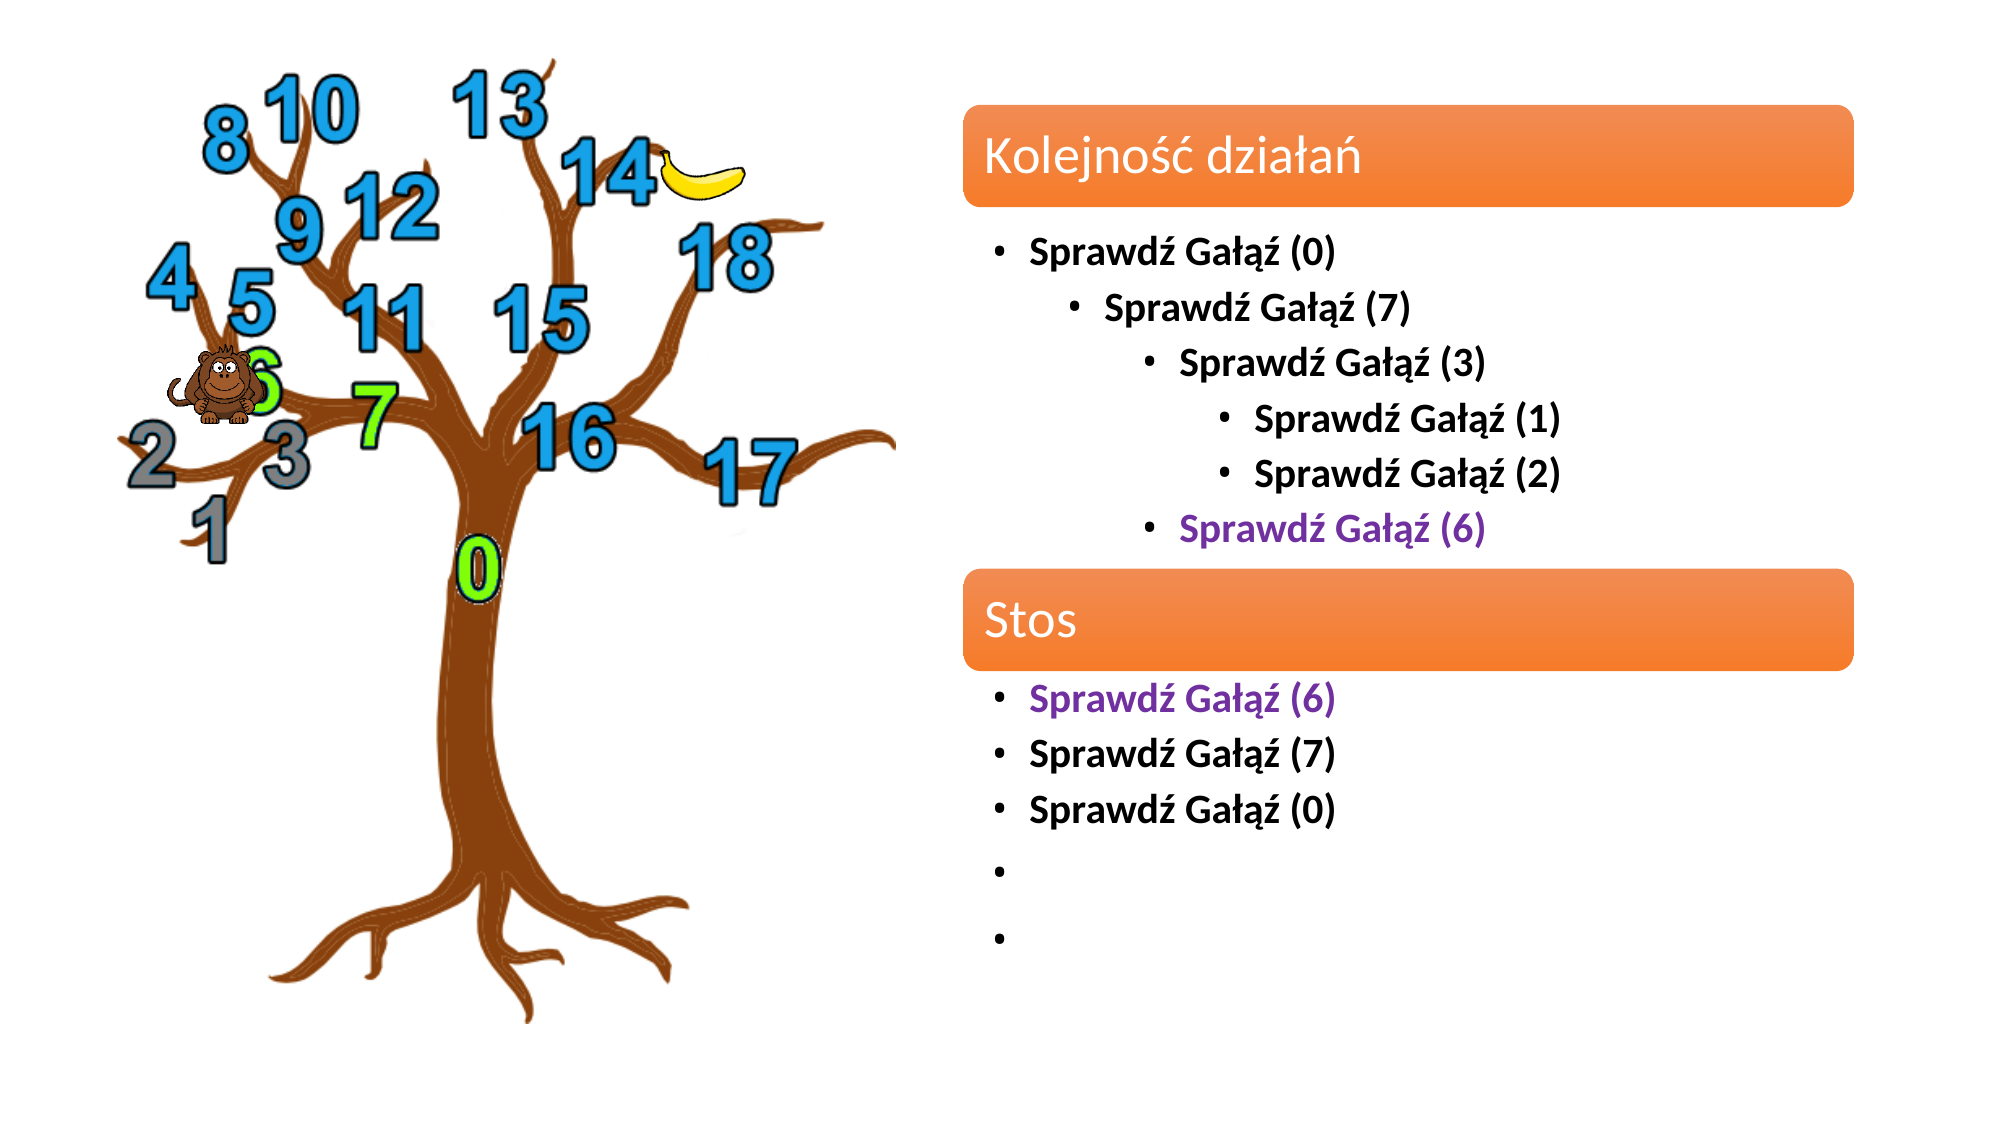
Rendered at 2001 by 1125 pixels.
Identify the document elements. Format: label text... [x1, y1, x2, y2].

picture [117, 58, 896, 1024]
text_box Sprawdź Gałąź (0) Sprawdź Gałąź (7) Sprawdź Gałąź (3) Sprawdź Gałąź (1) Sprawdź Gałąź (2) Sprawdź Gałąź (6) [963, 224, 1854, 569]
text_box Sprawdź Gałąź (6) Sprawdź Gałąź (7) Sprawdź Gałąź (0) [963, 671, 1854, 954]
text_box Kolejność działań [963, 104, 1854, 208]
text_box Stos [963, 568, 1854, 671]
